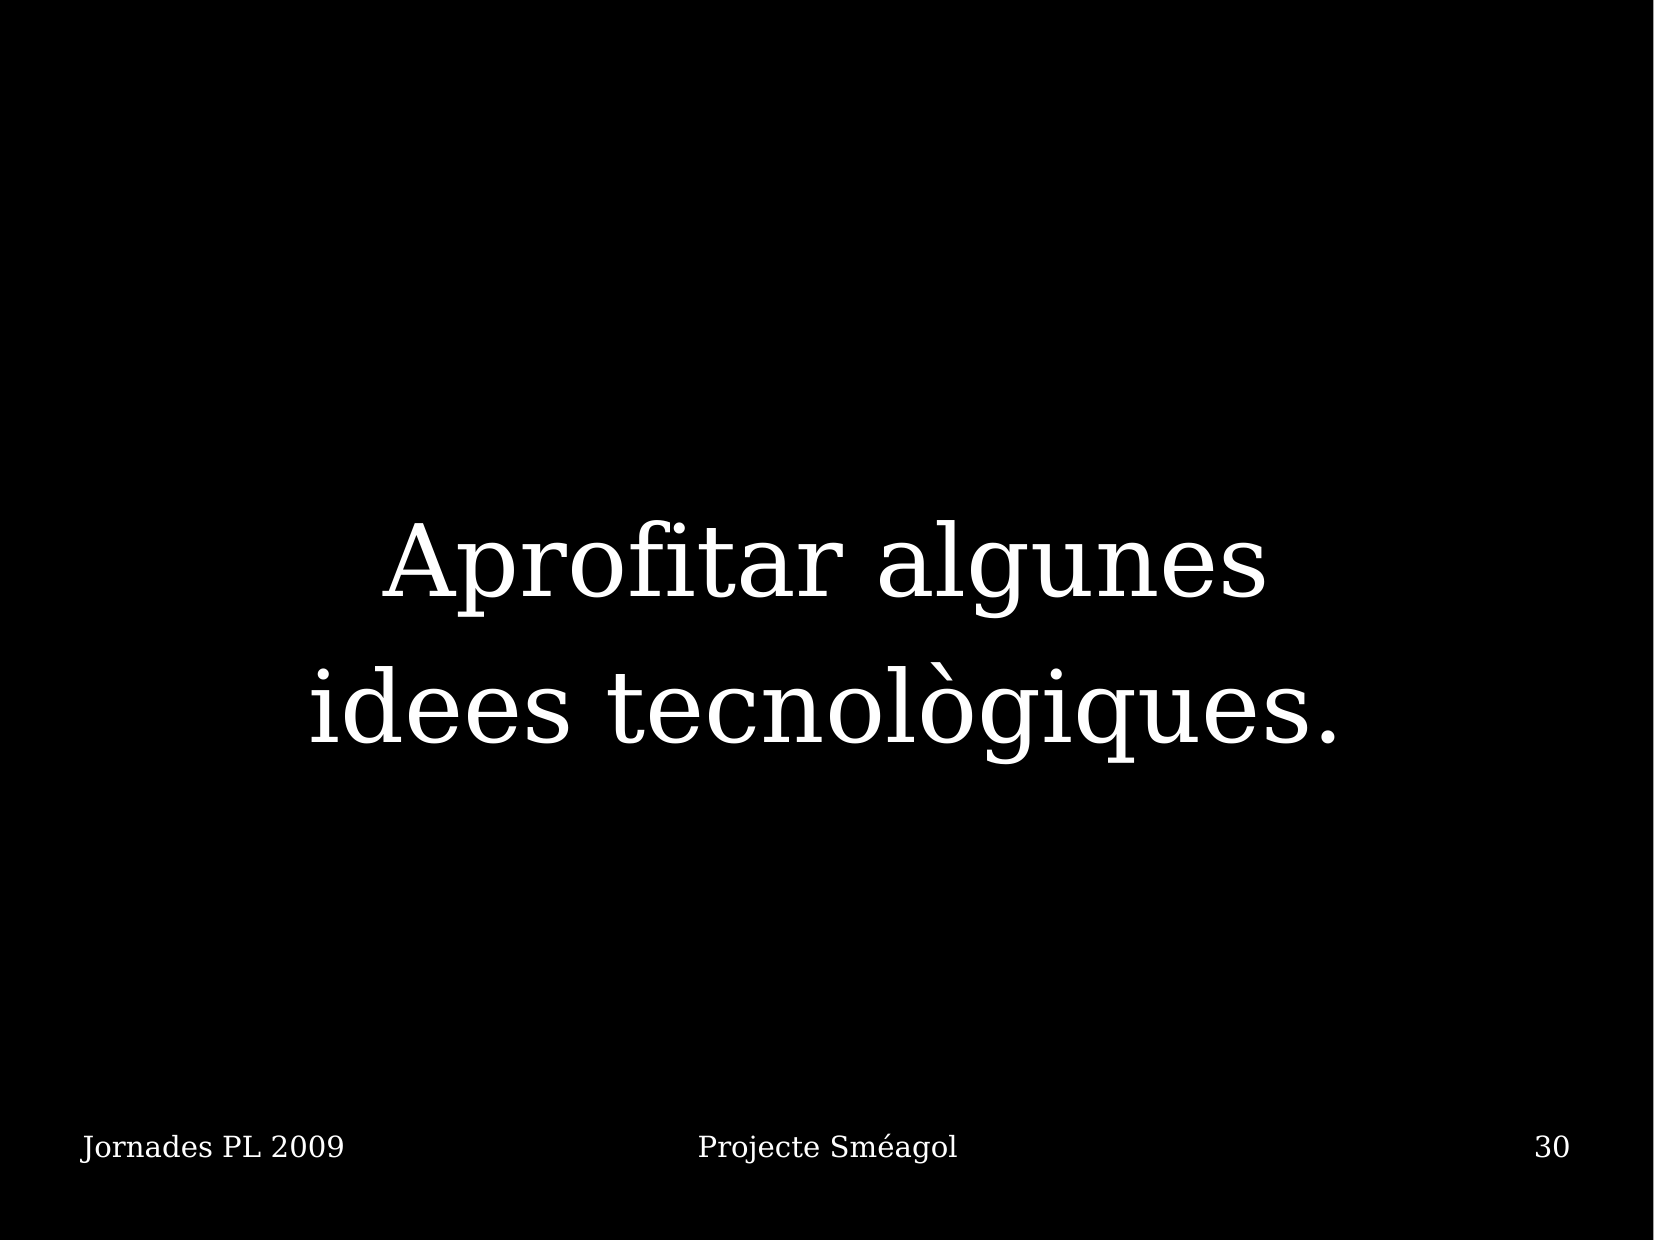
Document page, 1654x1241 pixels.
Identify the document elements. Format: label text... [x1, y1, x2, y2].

title Aprofitar algunes idees tecnològiques. [59, 489, 1595, 752]
